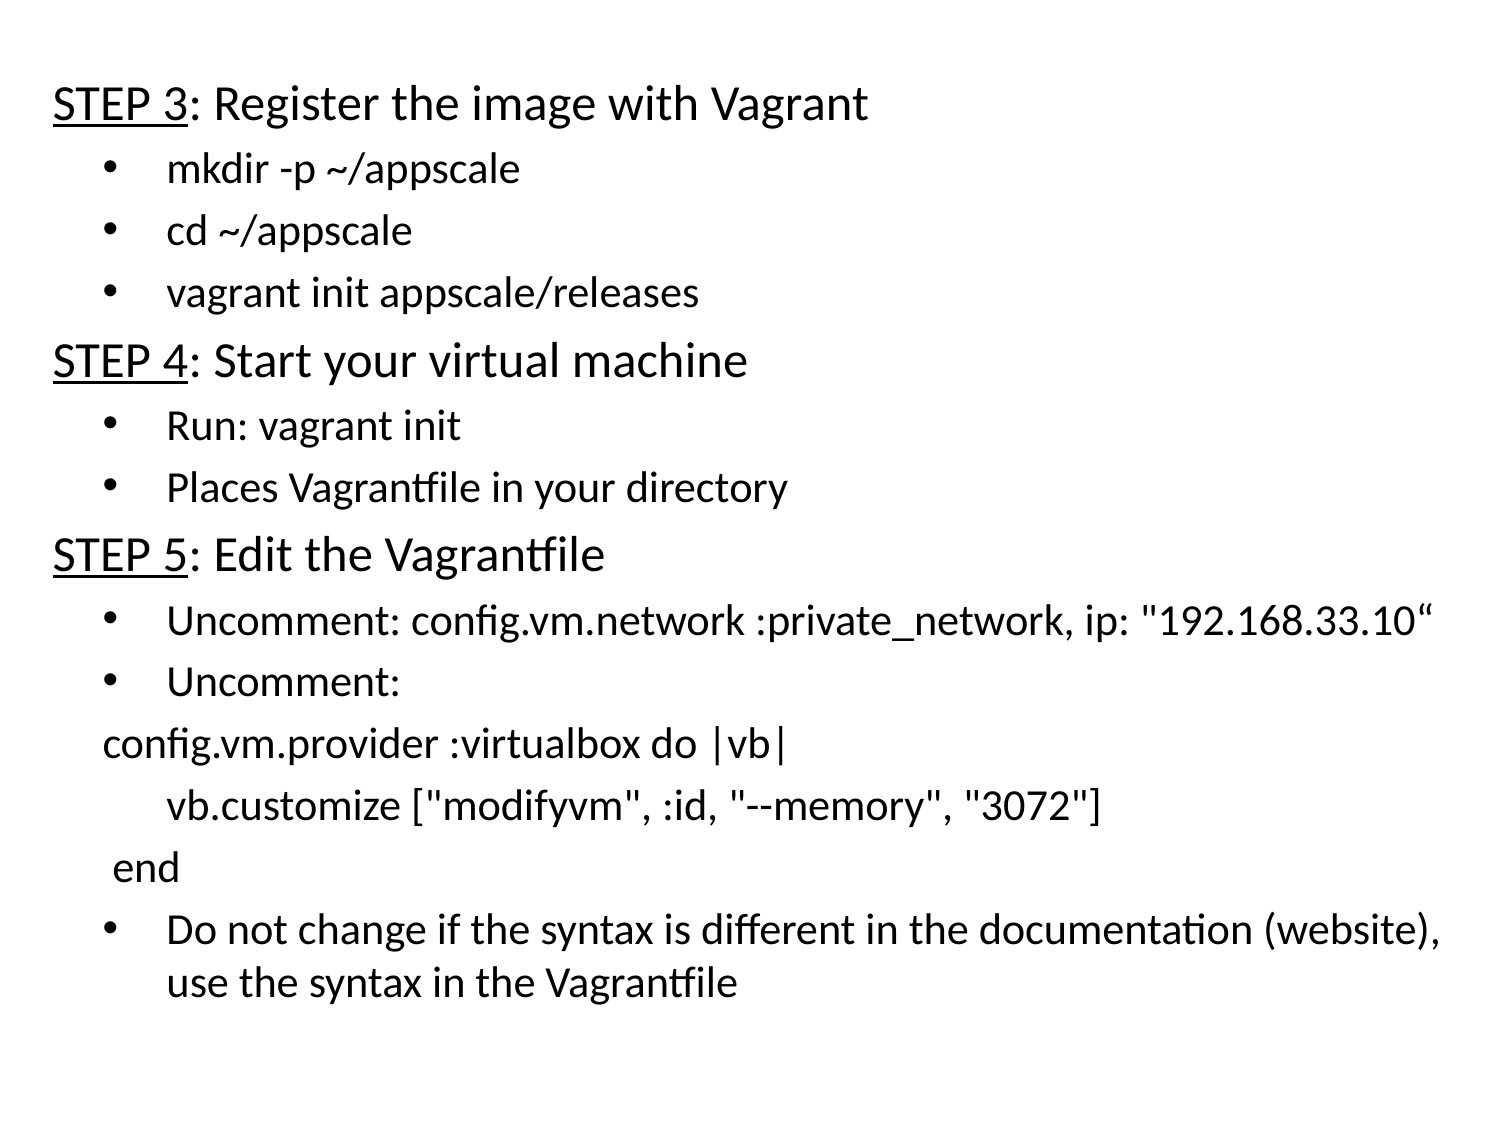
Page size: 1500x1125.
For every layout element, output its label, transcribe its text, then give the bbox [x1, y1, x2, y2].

list STEP 3: Register the image with Vagrant mkdir -p ~/appscale cd ~/appscale vagrant init appscale/releases STEP 4: Start your virtual machine Run: vagrant init Places Vagrantfile in your directory STEP 5: Edit the Vagrantfile Uncomment: config.vm.network :private_network, ip: "192.168.33.10“ Uncomment: config.vm.provider :virtualbox do |vb| vb.customize ["modifyvm", :id, "--memory", "3072"] end Do not change if the syntax is different in the documentation (website), use the syntax in the Vagrantfile [37, 62, 1463, 1063]
